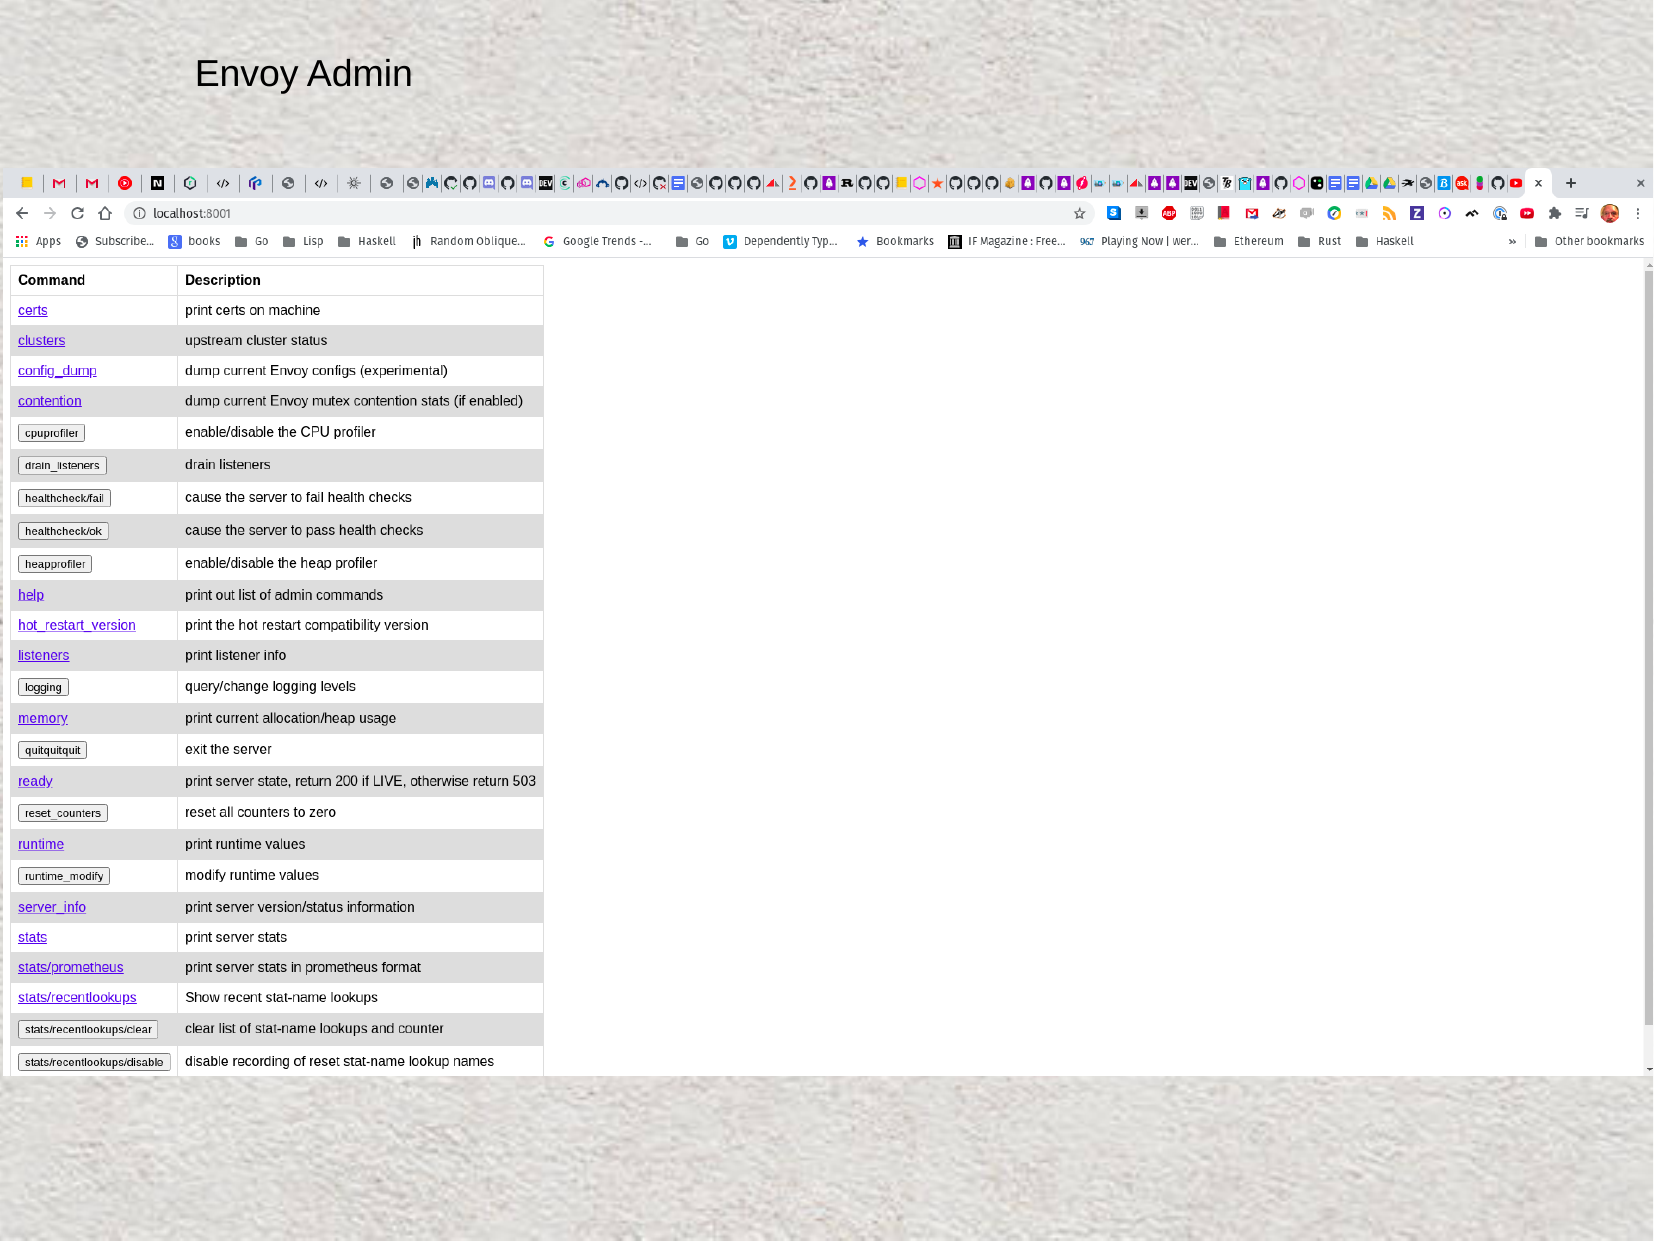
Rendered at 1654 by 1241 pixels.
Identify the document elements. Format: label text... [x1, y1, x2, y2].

text_box Envoy Admin [180, 45, 1381, 102]
picture [0, 0, 1654, 1241]
